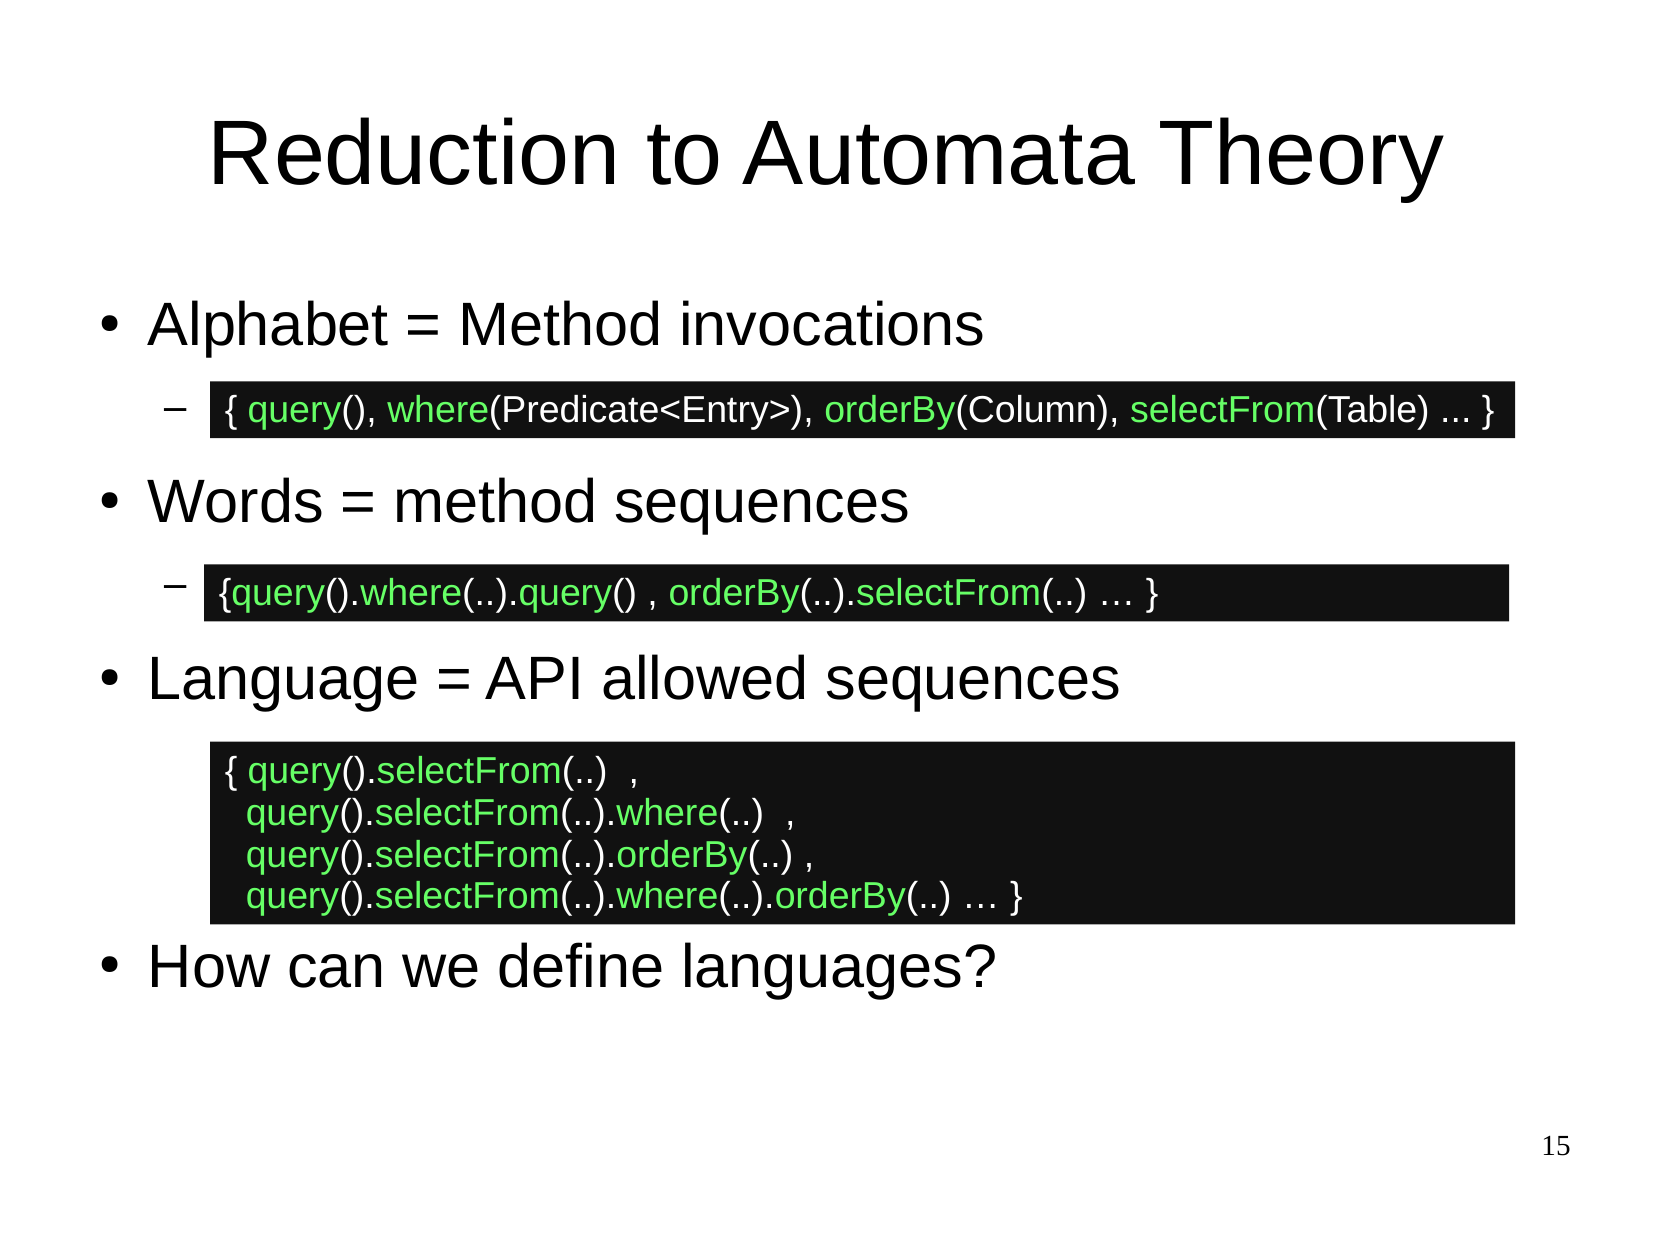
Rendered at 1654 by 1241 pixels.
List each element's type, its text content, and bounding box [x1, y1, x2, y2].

text_box {query().where(..).query() , orderBy(..).selectFrom(..) … } [204, 564, 1510, 622]
text_box { query(), where(Predicate<Entry>), orderBy(Column), selectFrom(Table) ... } [210, 381, 1516, 439]
title Reduction to Automata Theory [82, 49, 1571, 257]
text_box { query().selectFrom(..) , query().selectFrom(..).where(..) , query().selectFrom(..).orderBy(..) , query().selectFrom(..).where(..).orderBy(..) … } [210, 741, 1516, 925]
list Alphabet = Method invocations Words = method sequences Language = API allowed sequences How can we define languages? [82, 290, 1571, 1010]
